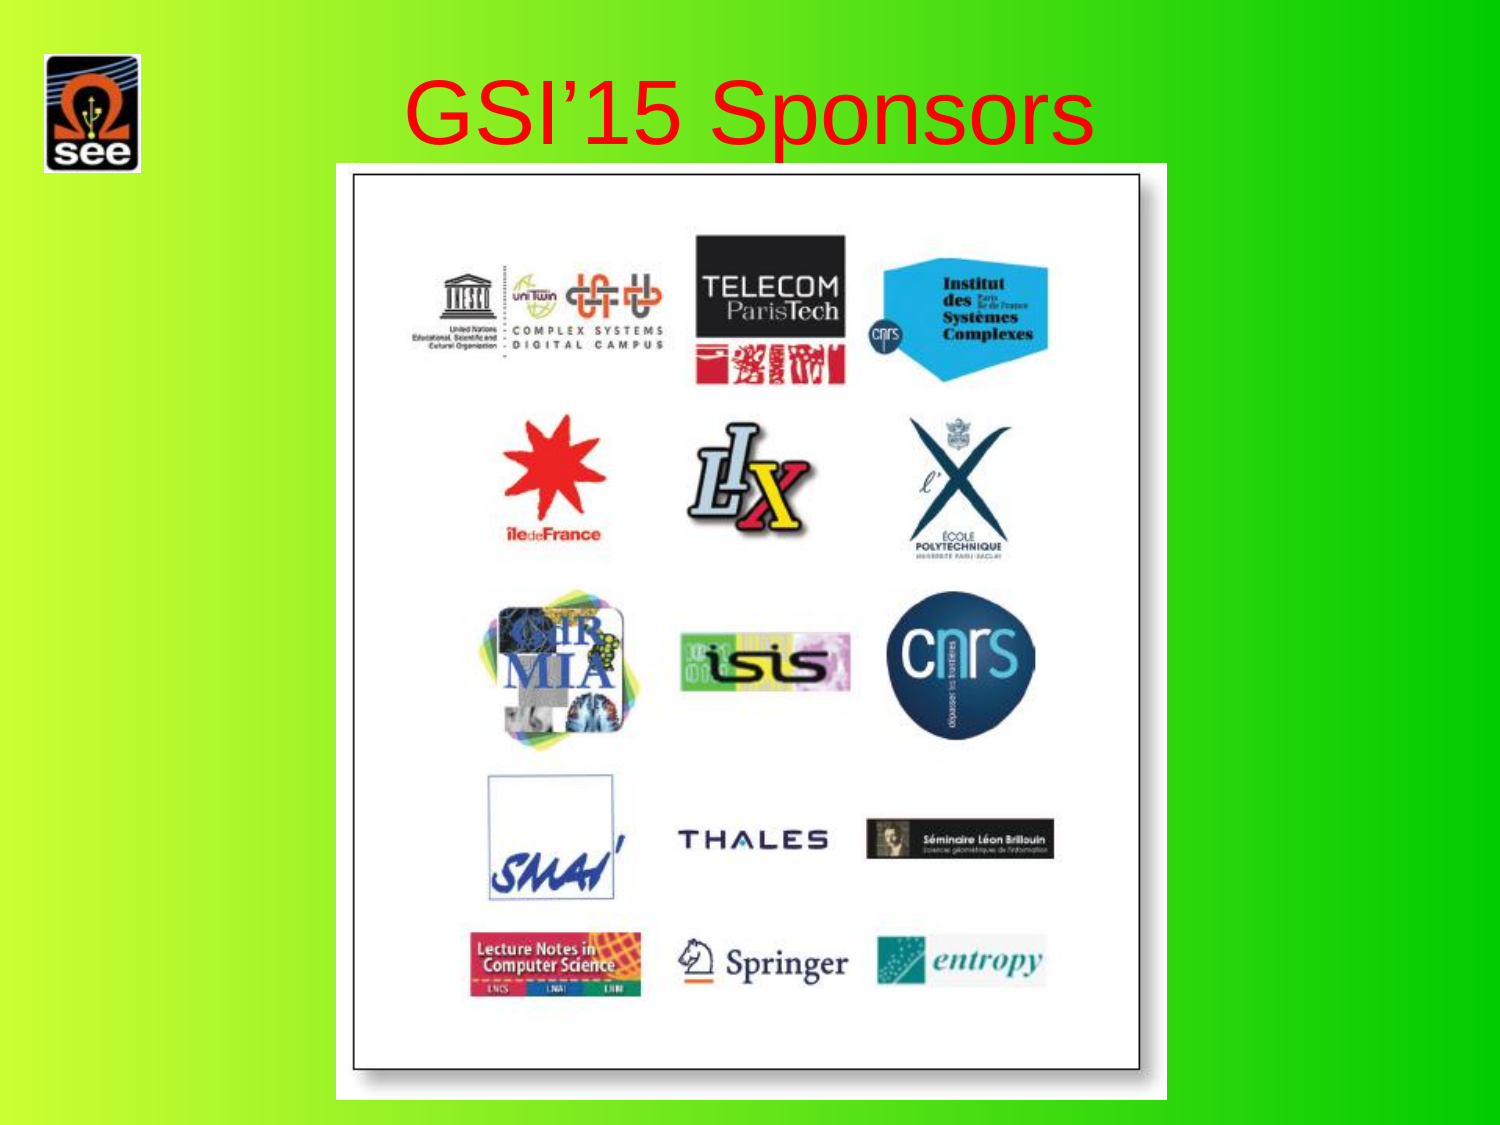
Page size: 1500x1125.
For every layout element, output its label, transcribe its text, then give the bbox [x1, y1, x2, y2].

picture [336, 164, 1167, 1101]
text_box GSI’15 Sponsors [75, 45, 1426, 165]
